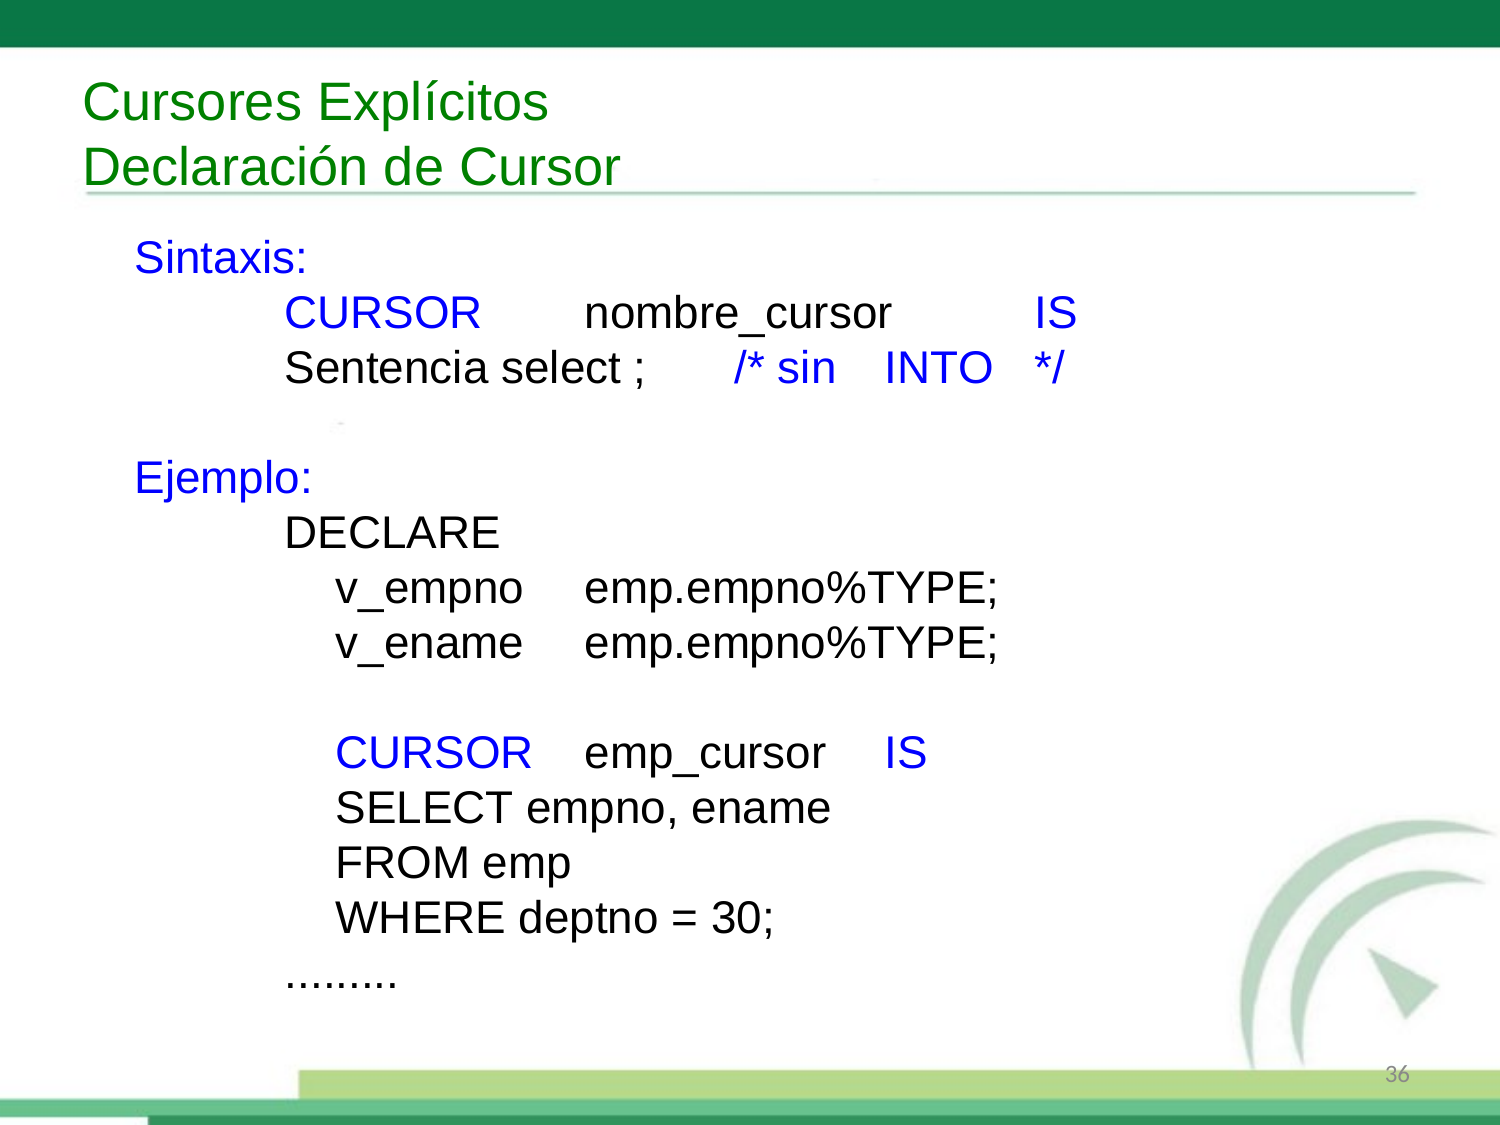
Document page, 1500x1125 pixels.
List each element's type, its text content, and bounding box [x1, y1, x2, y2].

text_box <número> [1074, 1042, 1426, 1103]
picture [0, 0, 1500, 1125]
title Cursores Explícitos Declaración de Cursor [67, 59, 1418, 205]
text_box Sintaxis: CURSOR nombre_cursor IS Sentencia select ; /* sin INTO */ Ejemplo: DECLARE v_empno emp.empno%TYPE; v_ename emp.empno%TYPE; CURSOR emp_cursor IS SELECT empno, ename FROM emp WHERE deptno = 30; ......... [120, 219, 1428, 1006]
